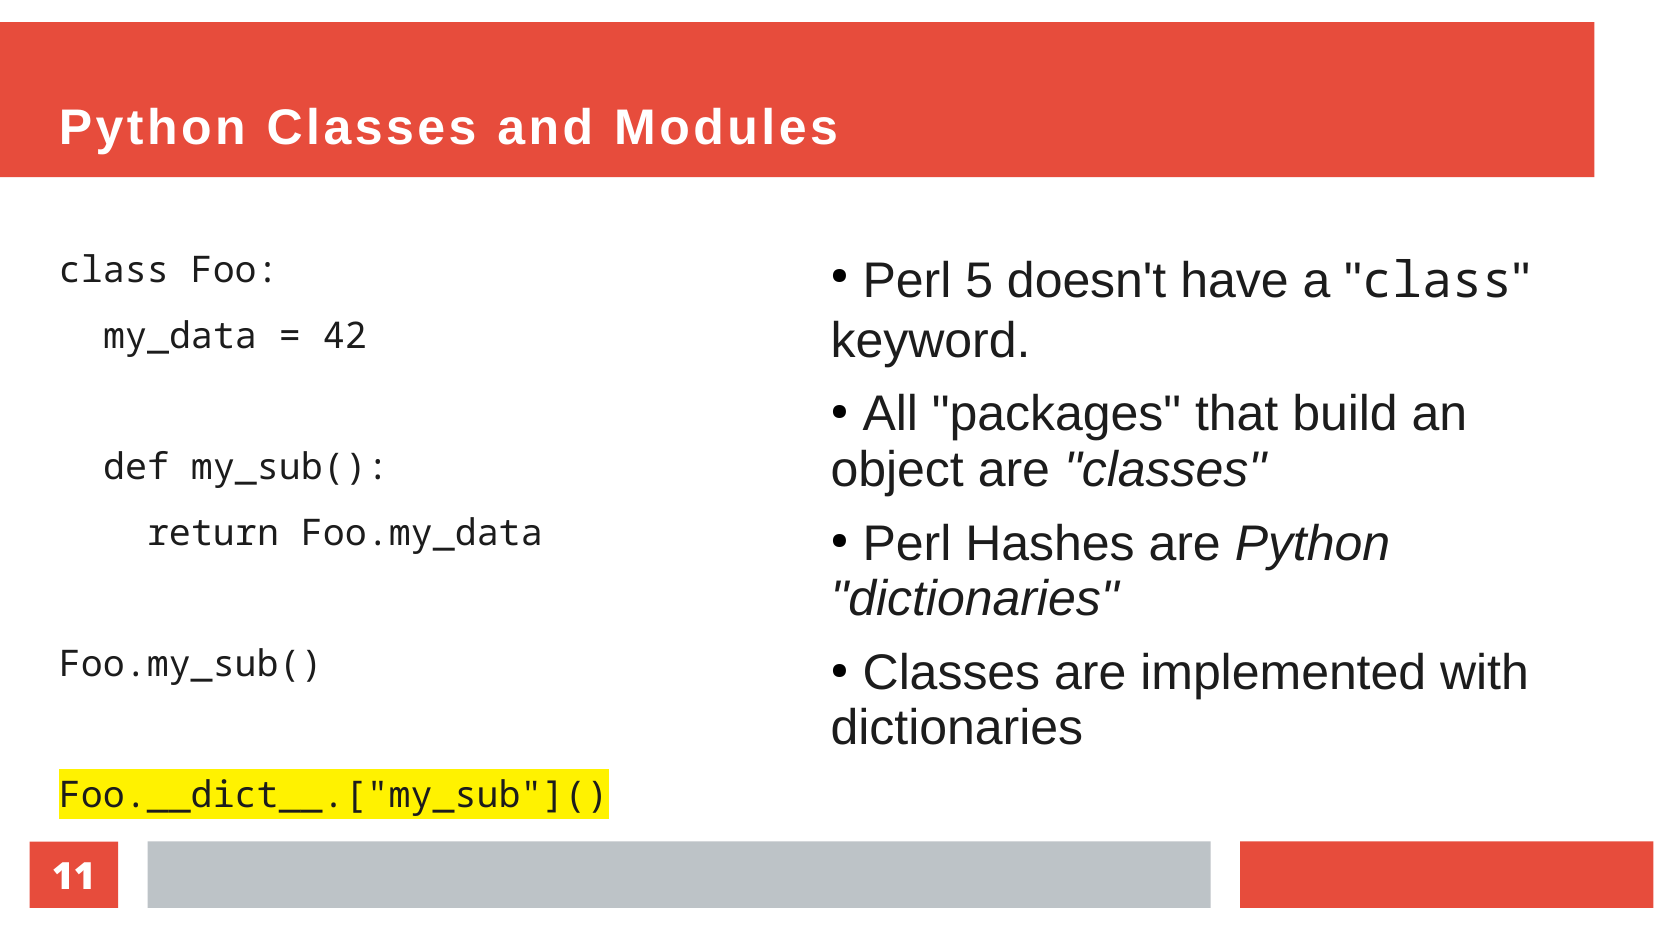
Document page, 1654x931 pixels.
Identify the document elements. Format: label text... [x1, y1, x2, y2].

list Perl 5 doesn't have a "class" keyword. All "packages" that build an object are "classes" Perl Hashes are Python "dictionaries" Classes are implemented with dictionaries [830, 243, 1566, 820]
title Python Classes and Modules [59, 44, 1595, 156]
list class Foo: my_data = 42 def my_sub(): return Foo.my_data Foo.my_sub() Foo.__dict__.["my_sub"]() [59, 243, 794, 820]
